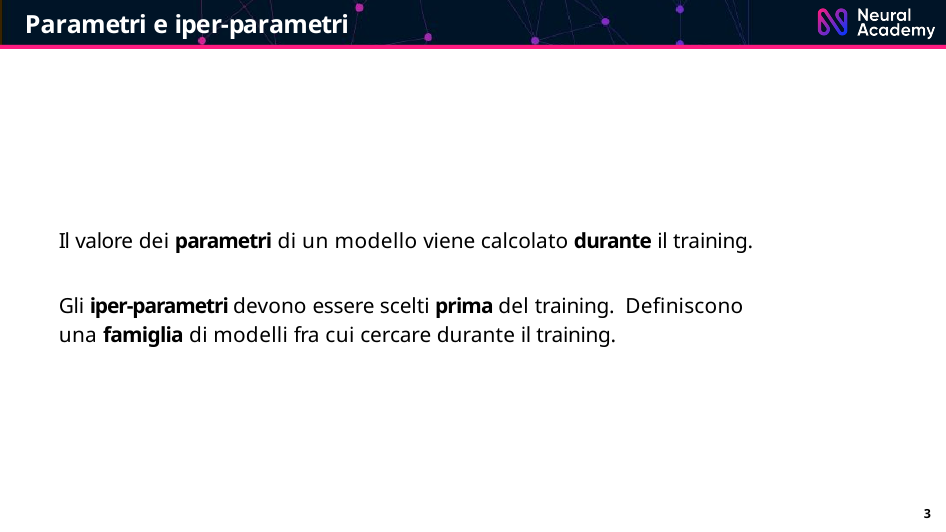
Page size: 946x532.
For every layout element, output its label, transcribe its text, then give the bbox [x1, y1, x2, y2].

text_box Parametri e iper-parametri [22, 6, 377, 39]
picture [0, 0, 946, 49]
text_box <number> [917, 504, 939, 523]
text_box Il valore dei parametri di un modello viene calcolato durante il training. Gli iper-parametri devono essere scelti prima del training. Deﬁniscono una famiglia di modelli fra cui cercare durante il training. [56, 225, 803, 347]
